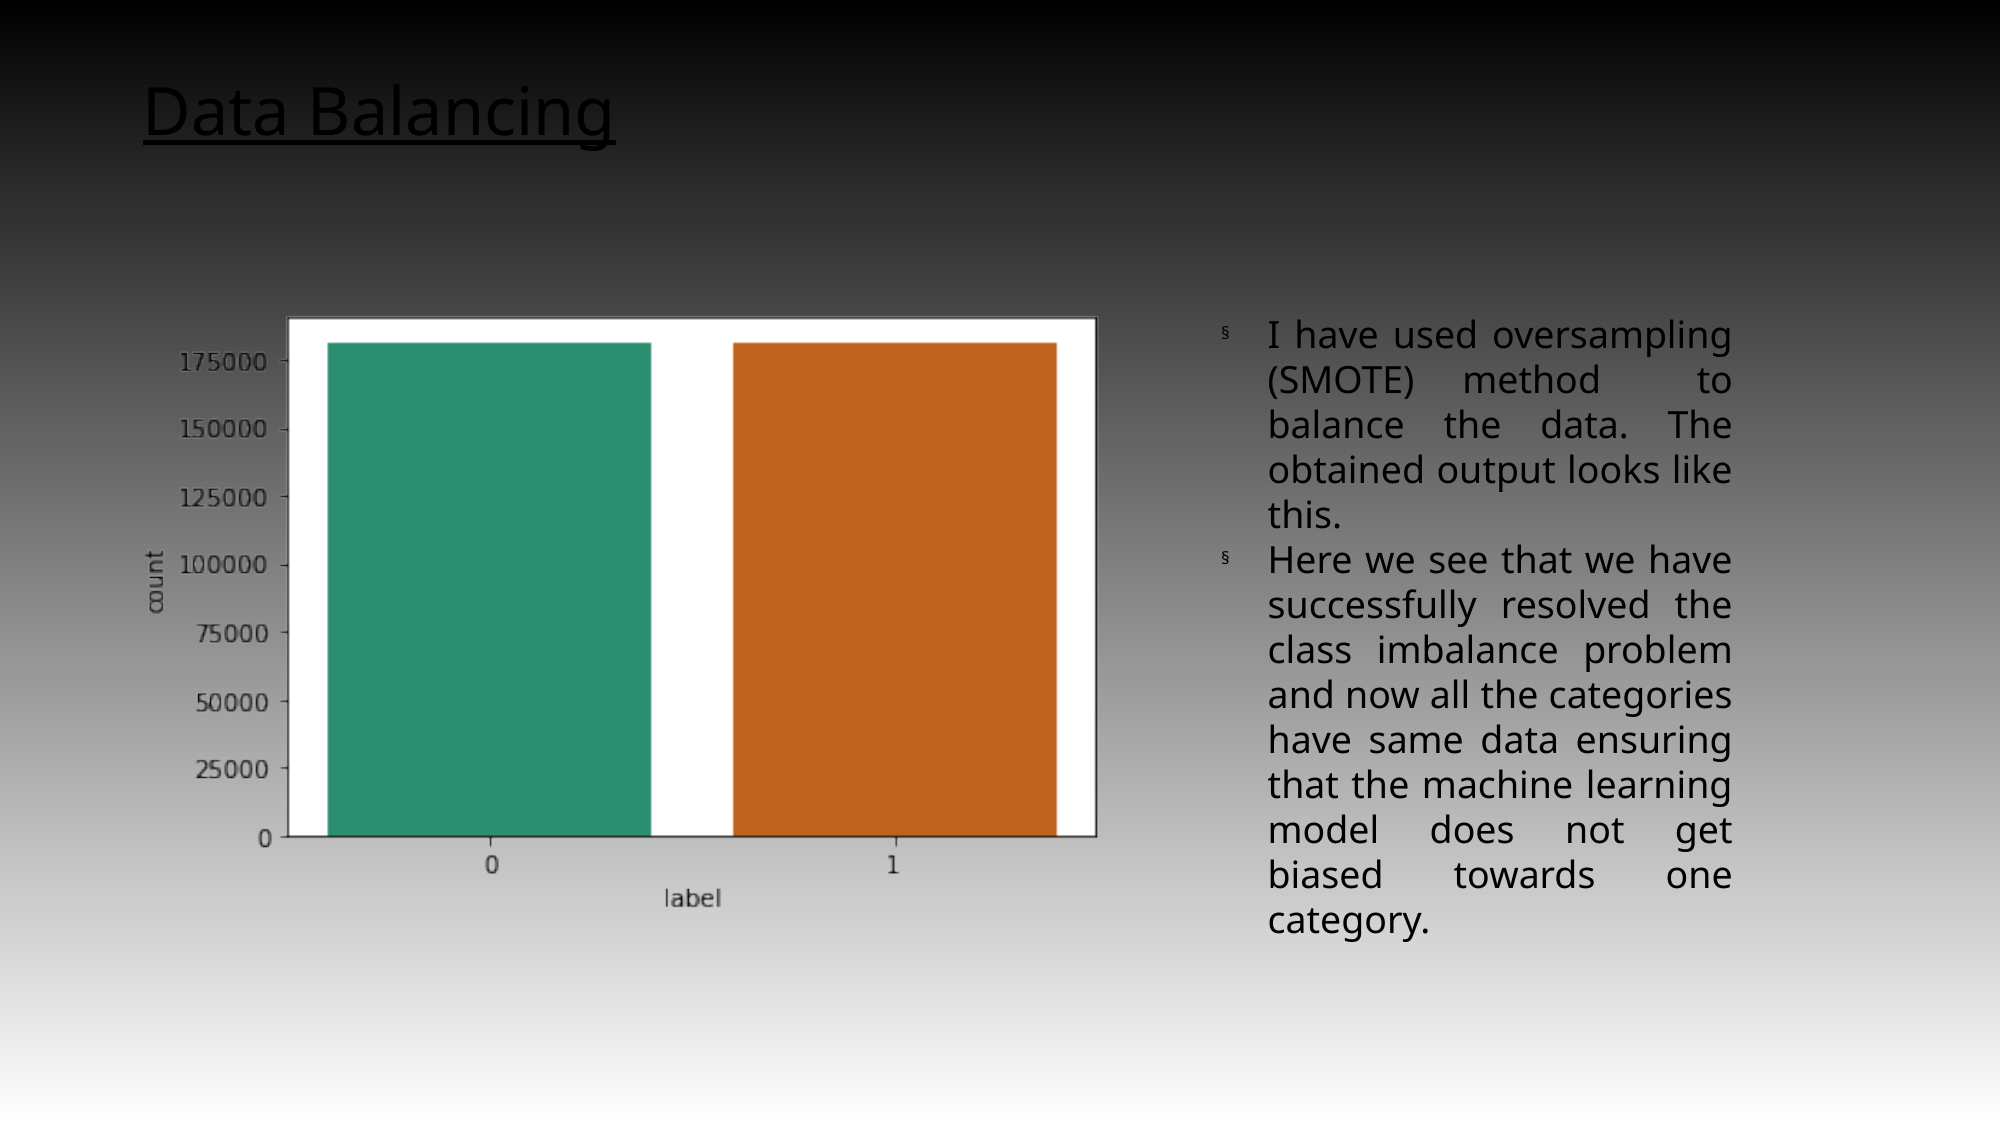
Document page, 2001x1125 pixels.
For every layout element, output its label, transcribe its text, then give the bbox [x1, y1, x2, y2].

picture [128, 303, 1113, 927]
text_box I have used oversampling (SMOTE) method to balance the data. The obtained output looks like this. Here we see that we have successfully resolved the class imbalance problem and now all the categories have same data ensuring that the machine learning model does not get biased towards one category. [1206, 303, 1748, 949]
text_box Data Balancing [128, 61, 1872, 156]
